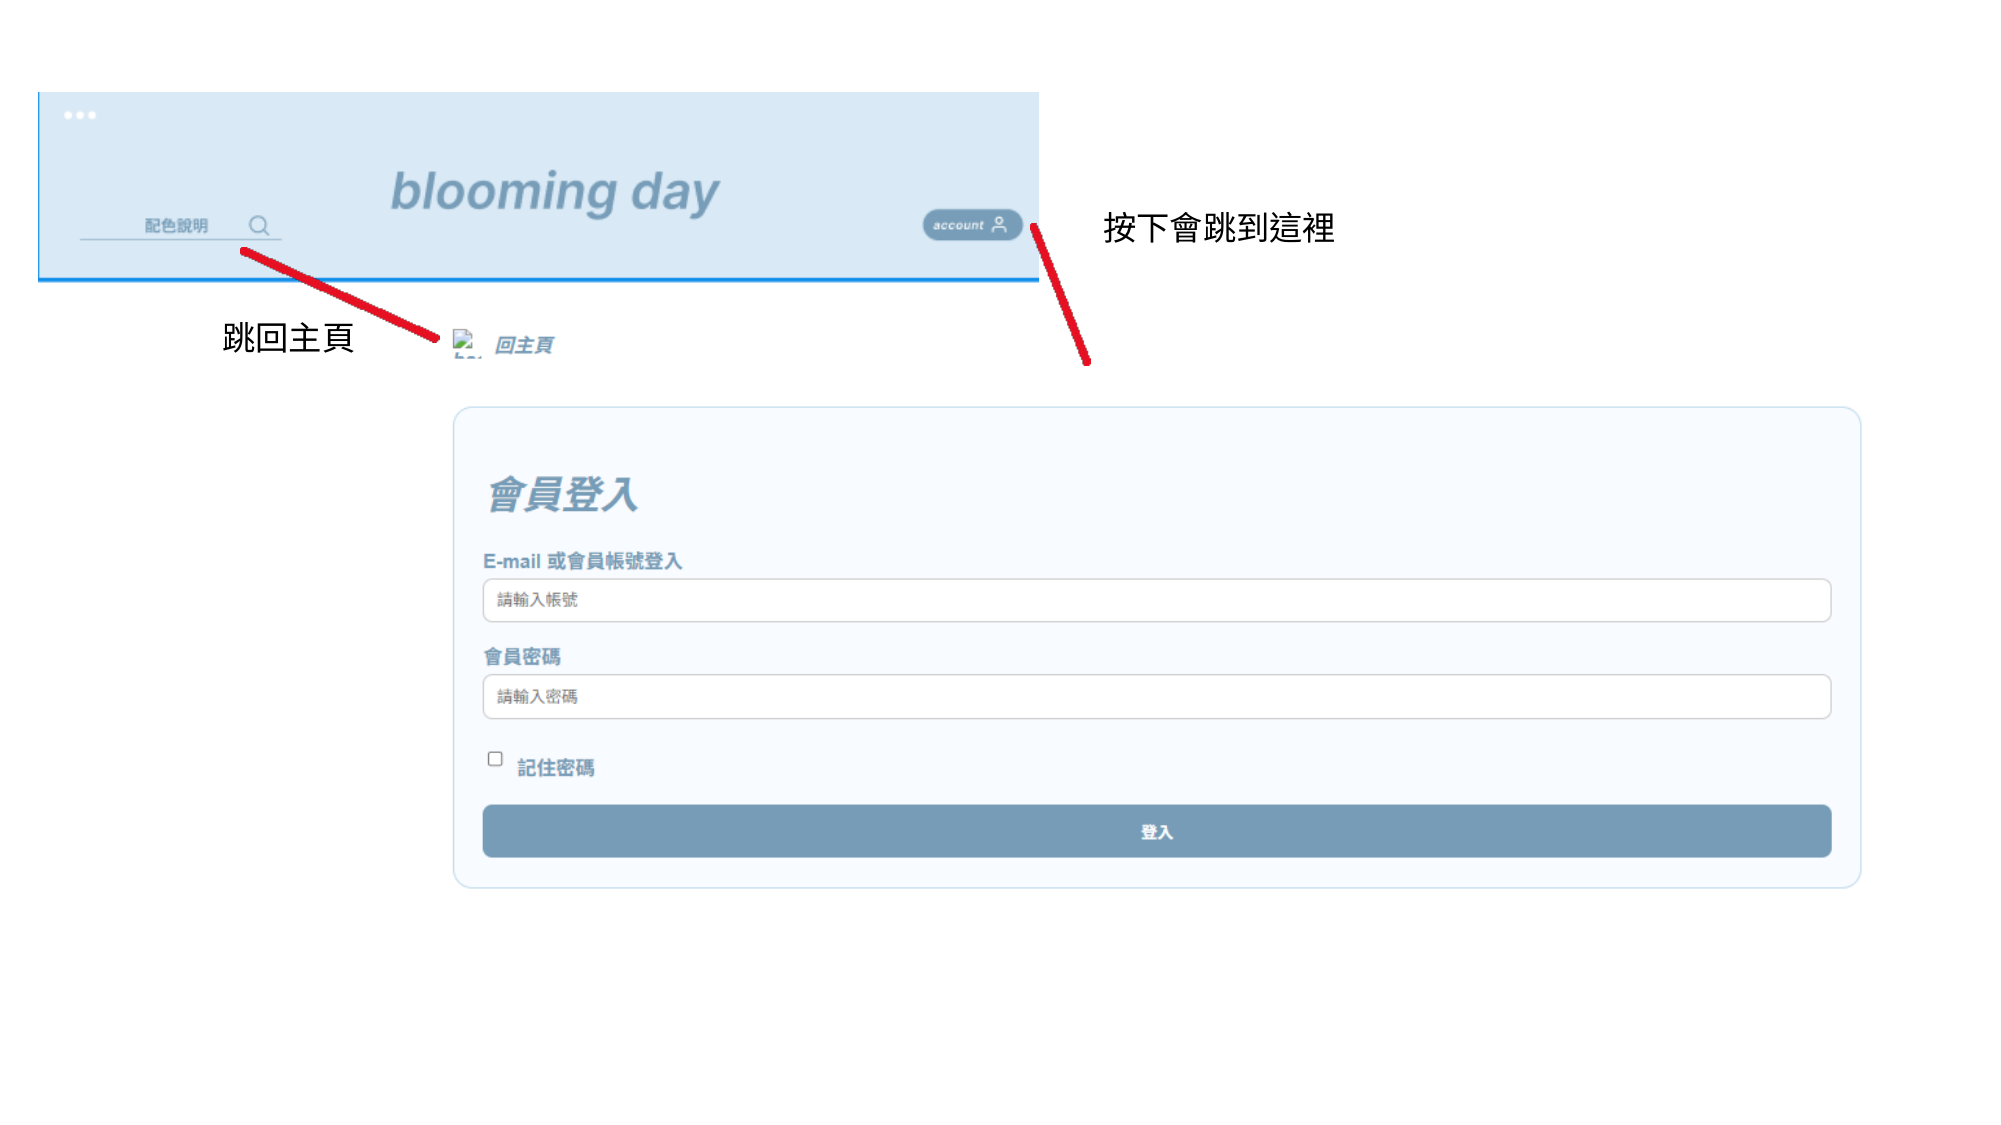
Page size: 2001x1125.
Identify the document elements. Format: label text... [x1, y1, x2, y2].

text_box 按下會跳到這裡 [1088, 199, 1672, 256]
picture [37, 92, 1898, 996]
text_box 跳回主頁 [207, 310, 420, 366]
